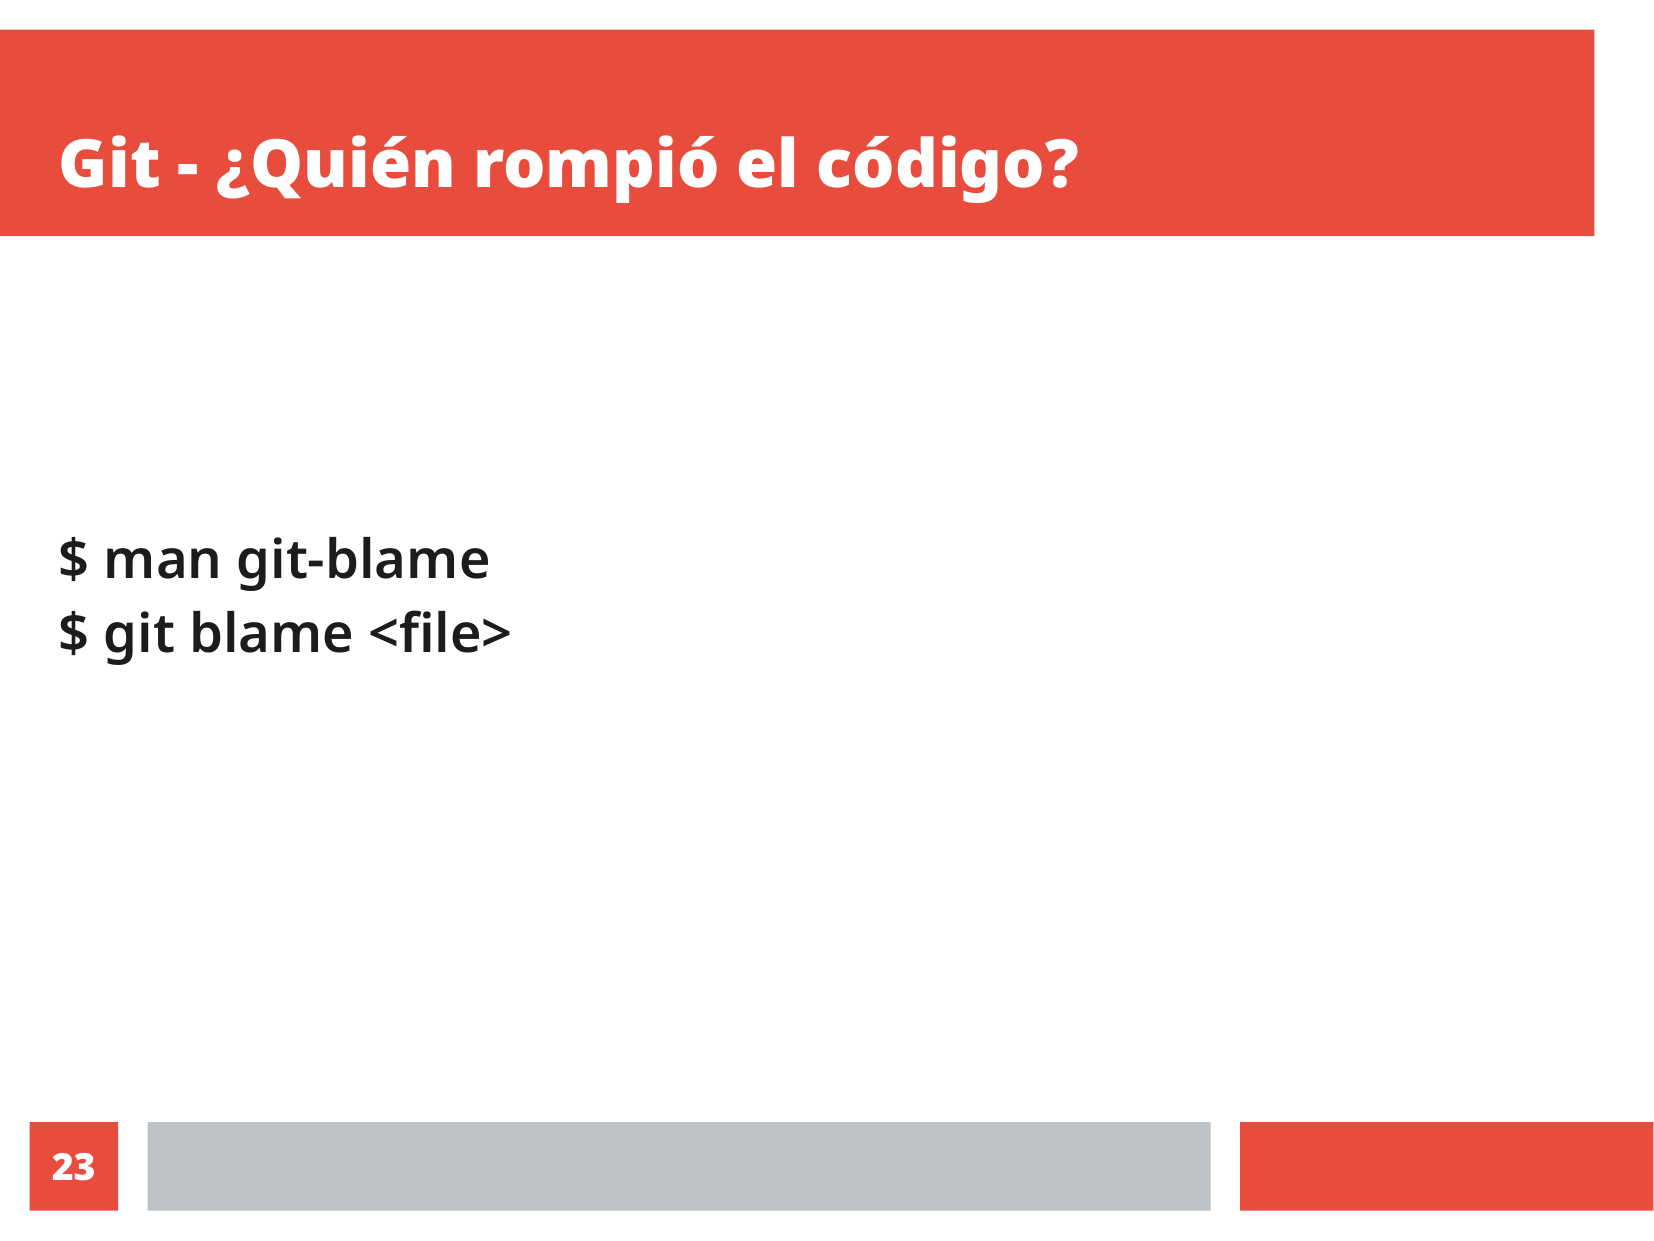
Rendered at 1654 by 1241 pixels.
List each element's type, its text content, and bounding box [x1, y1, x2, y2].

title Git - ¿Quién rompió el código? [59, 59, 1595, 207]
list $ man git-blame $ git blame <file> [59, 324, 1565, 1093]
